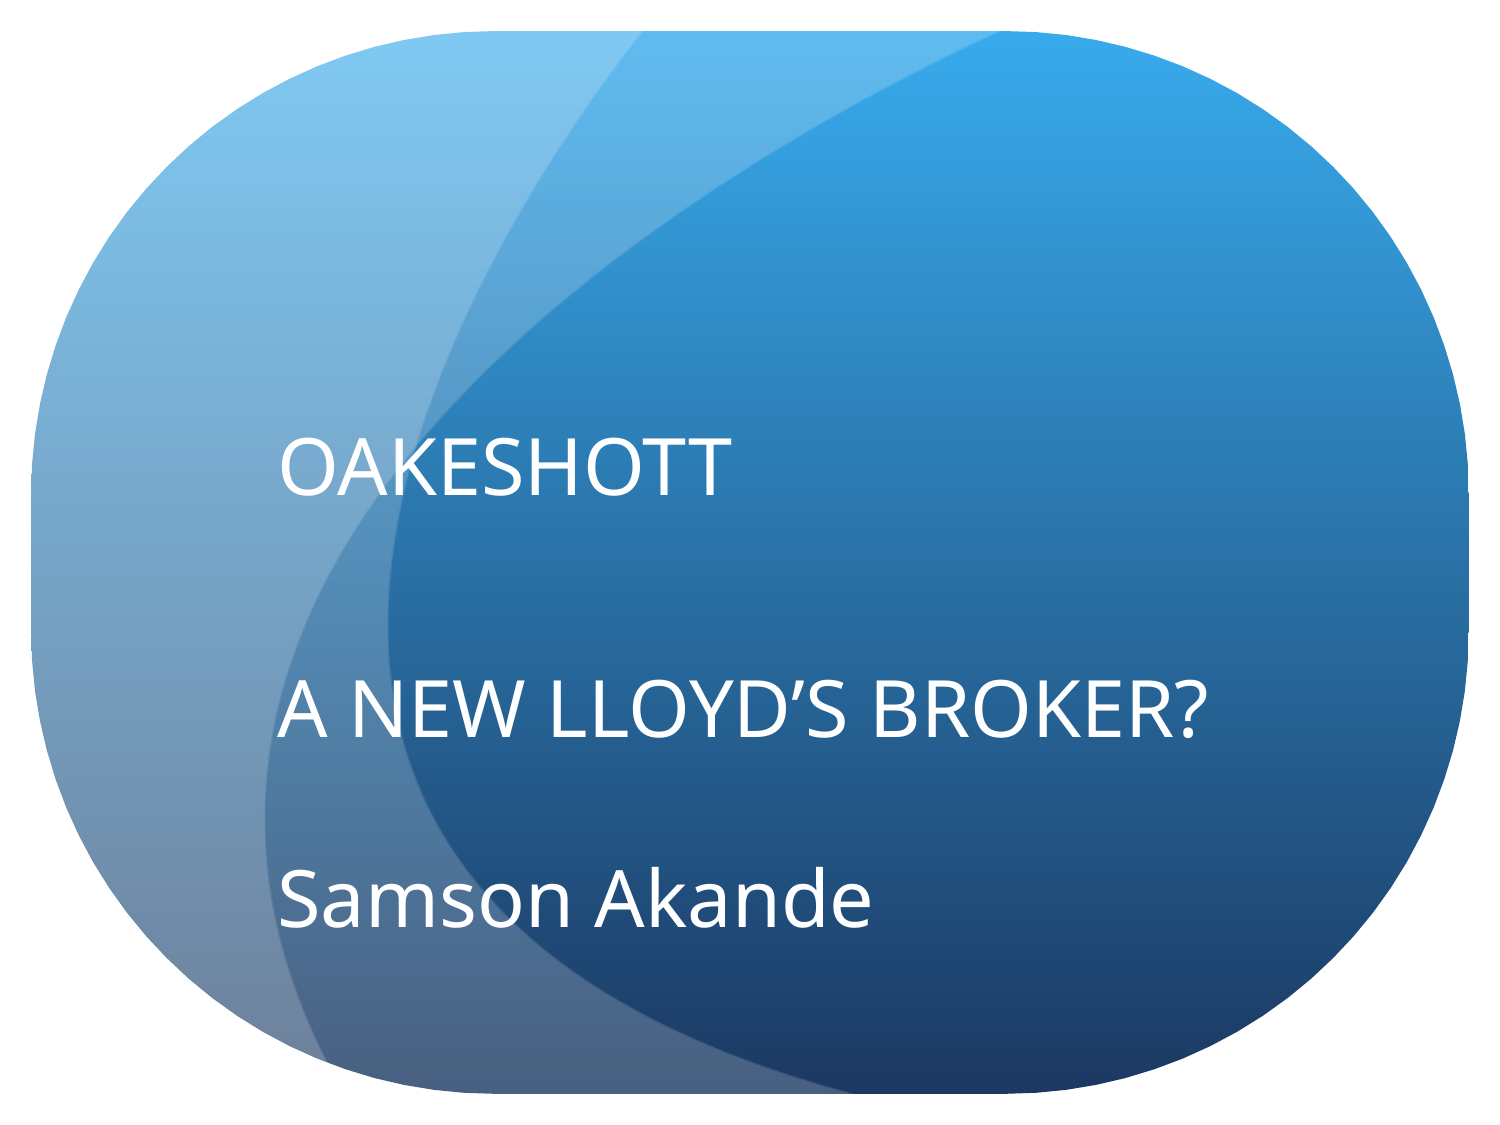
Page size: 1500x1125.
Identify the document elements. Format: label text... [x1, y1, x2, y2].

title OAKESHOTT [262, 408, 1372, 650]
picture [25, 30, 1474, 1095]
subtitle A NEW LLOYD’S BROKER? Samson Akande [262, 650, 1372, 939]
